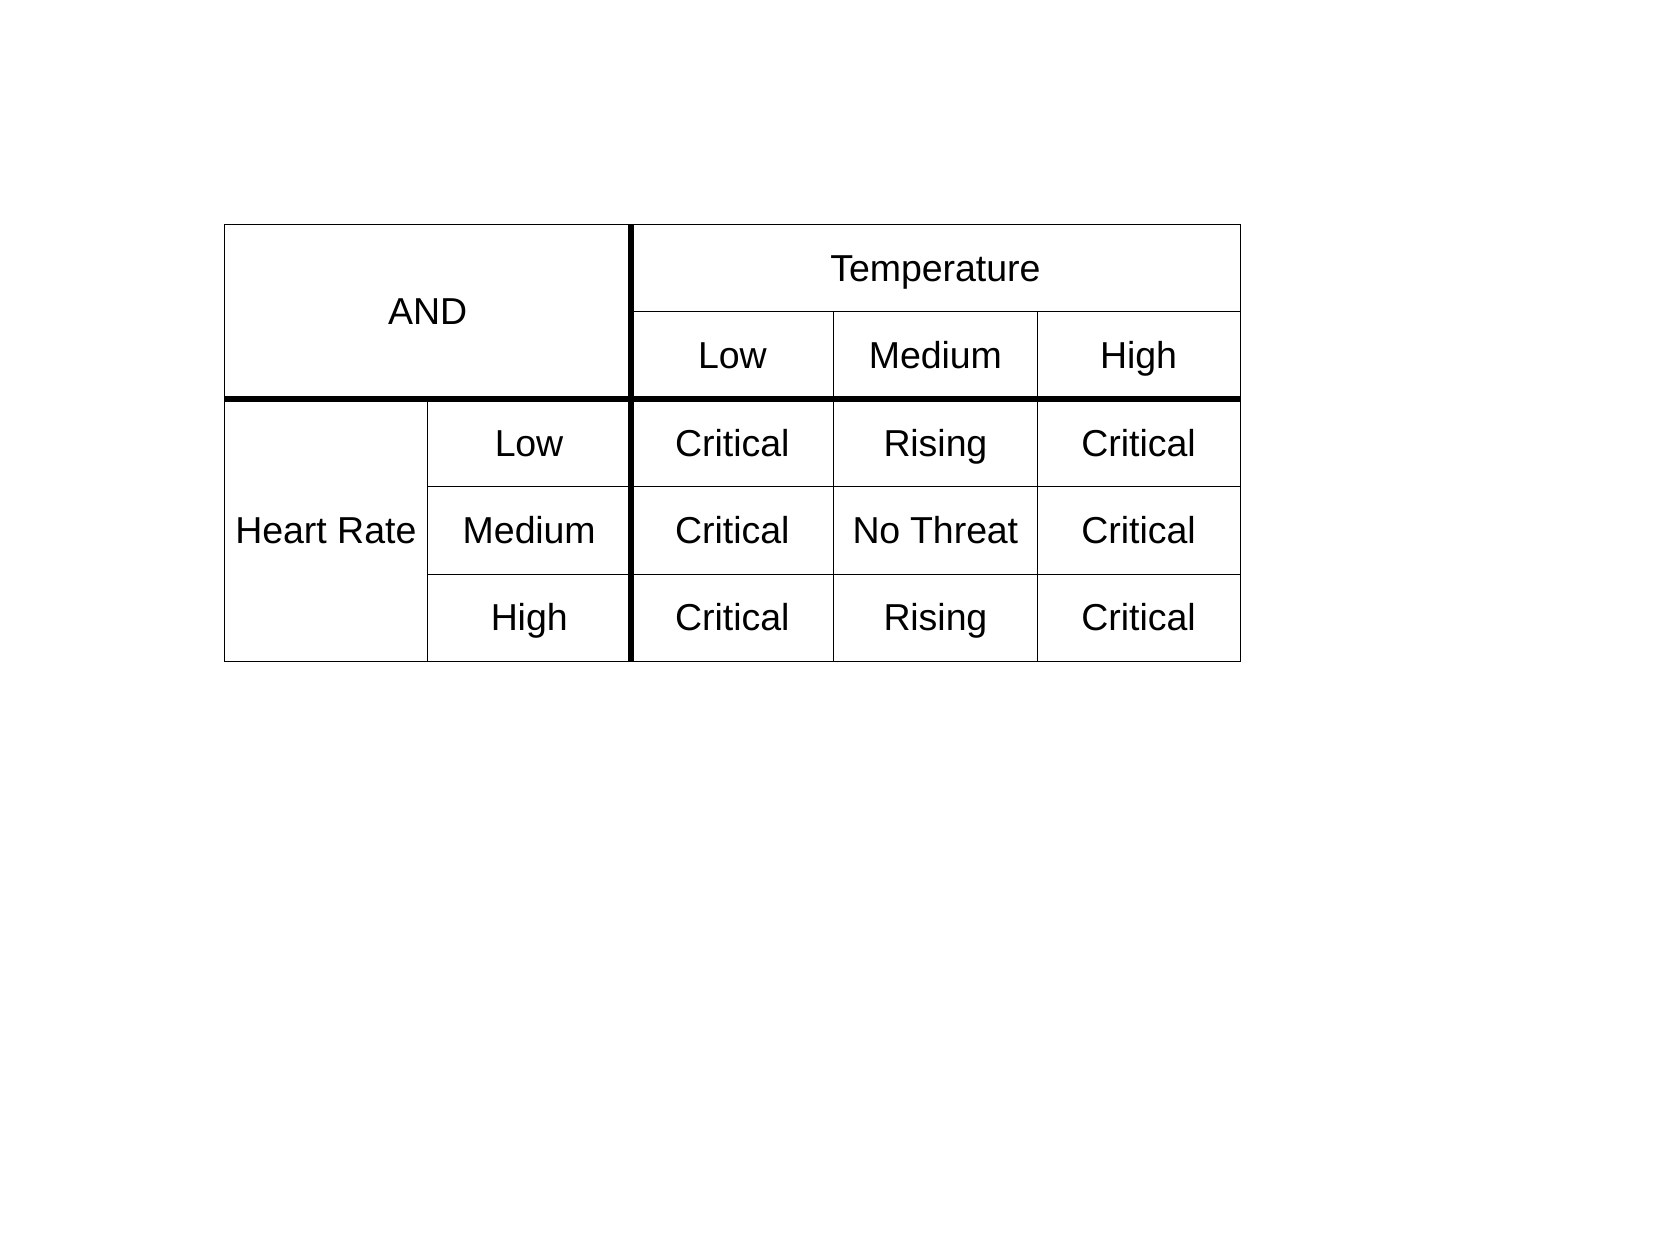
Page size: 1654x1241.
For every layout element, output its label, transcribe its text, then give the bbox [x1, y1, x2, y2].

text_box Critical [1037, 574, 1241, 662]
text_box Temperature [634, 224, 1241, 312]
text_box AND [224, 224, 628, 396]
text_box No Threat [833, 486, 1037, 574]
text_box Critical [1037, 402, 1241, 486]
text_box Critical [1037, 486, 1241, 574]
text_box Critical [630, 574, 833, 662]
text_box Low [634, 312, 833, 396]
text_box High [1037, 311, 1241, 399]
text_box Medium [833, 312, 1037, 396]
text_box Rising [833, 402, 1037, 486]
text_box Medium [428, 486, 628, 574]
text_box Rising [833, 574, 1037, 662]
text_box Critical [634, 402, 833, 486]
text_box Critical [634, 486, 833, 574]
text_box High [427, 574, 630, 662]
text_box Heart Rate [224, 402, 428, 662]
text_box Low [428, 402, 628, 486]
